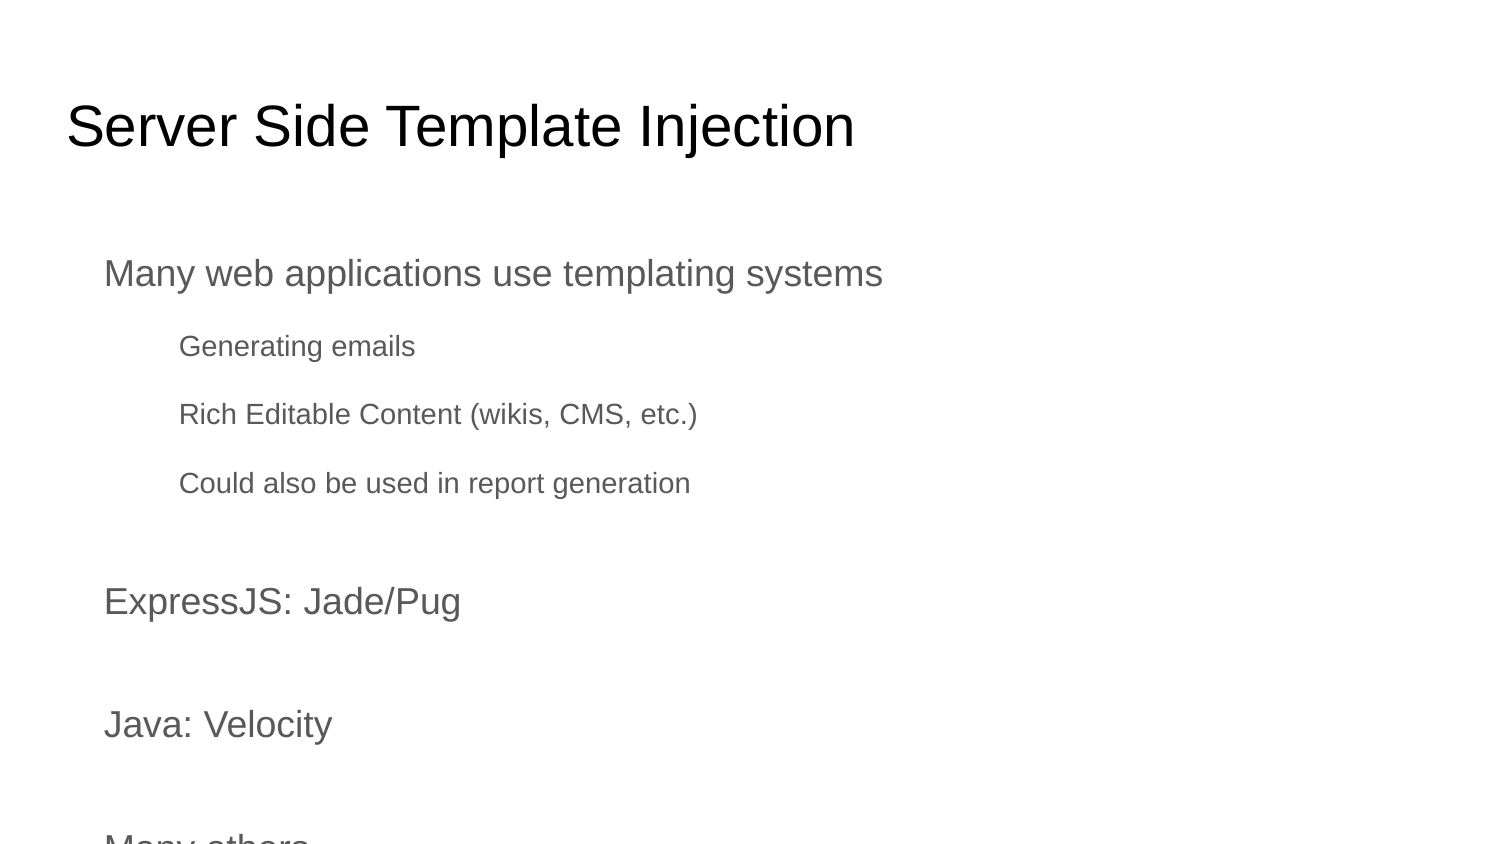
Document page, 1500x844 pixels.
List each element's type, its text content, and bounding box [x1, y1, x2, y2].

list Many web applications use templating systems Generating emails Rich Editable Content (wikis, CMS, etc.) Could also be used in report generation ExpressJS: Jade/Pug Java: Velocity Many others... [51, 189, 1449, 750]
title Server Side Template Injection [51, 72, 1449, 167]
